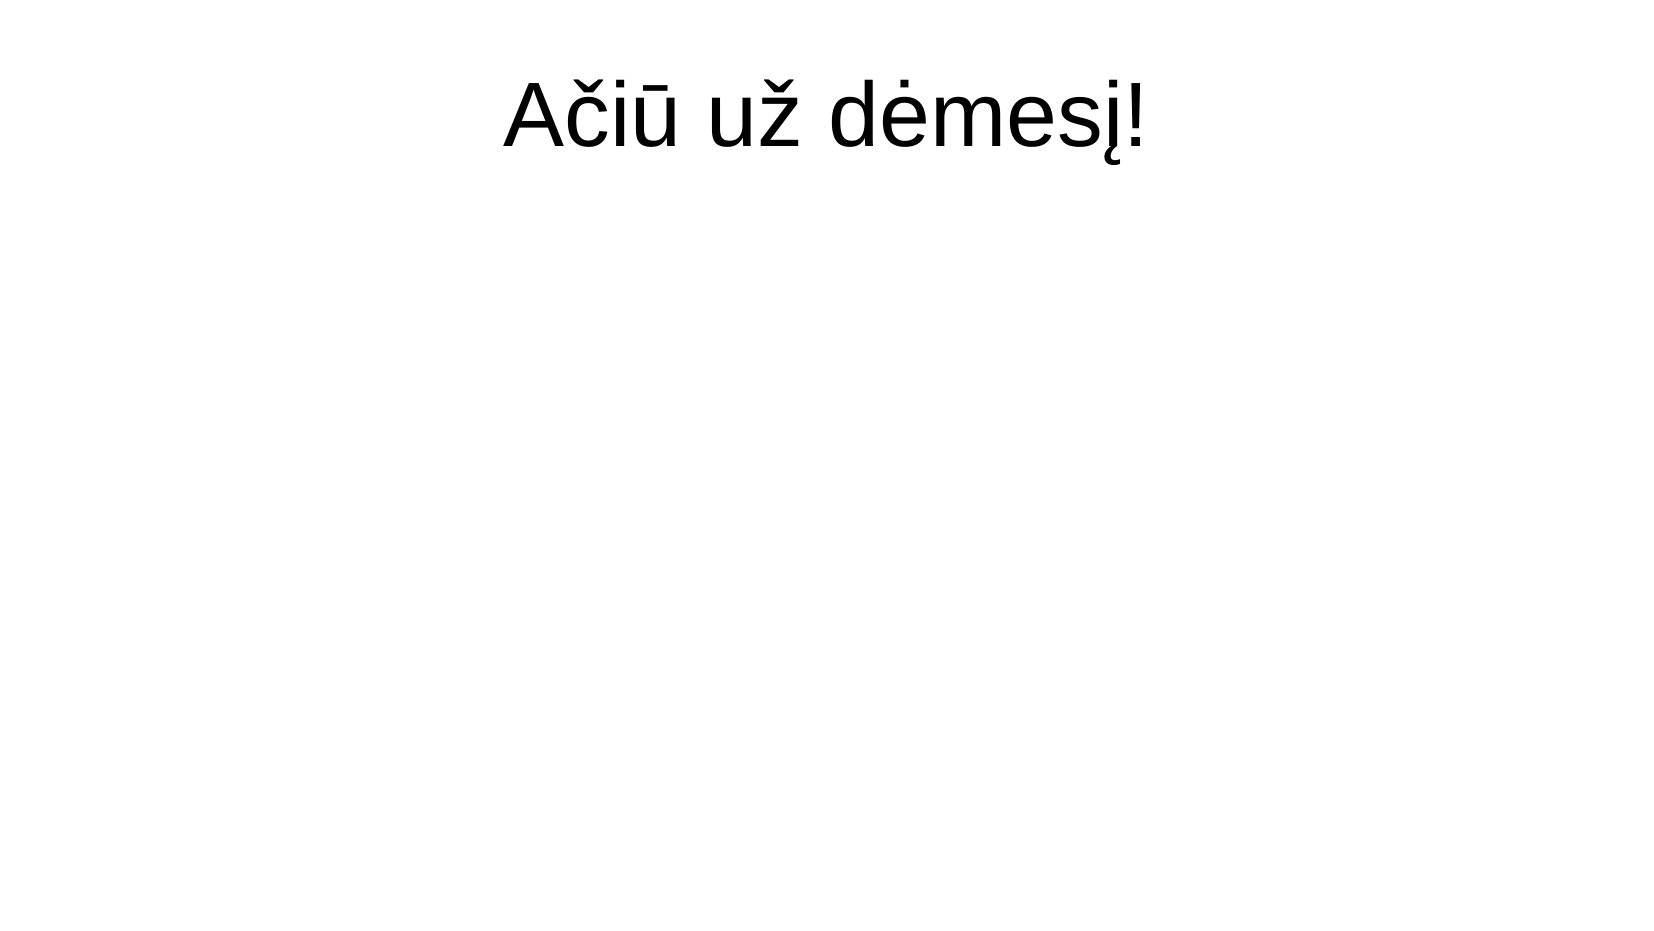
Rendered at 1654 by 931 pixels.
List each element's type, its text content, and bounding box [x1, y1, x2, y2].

title Ačiū už dėmesį! [82, 36, 1571, 193]
